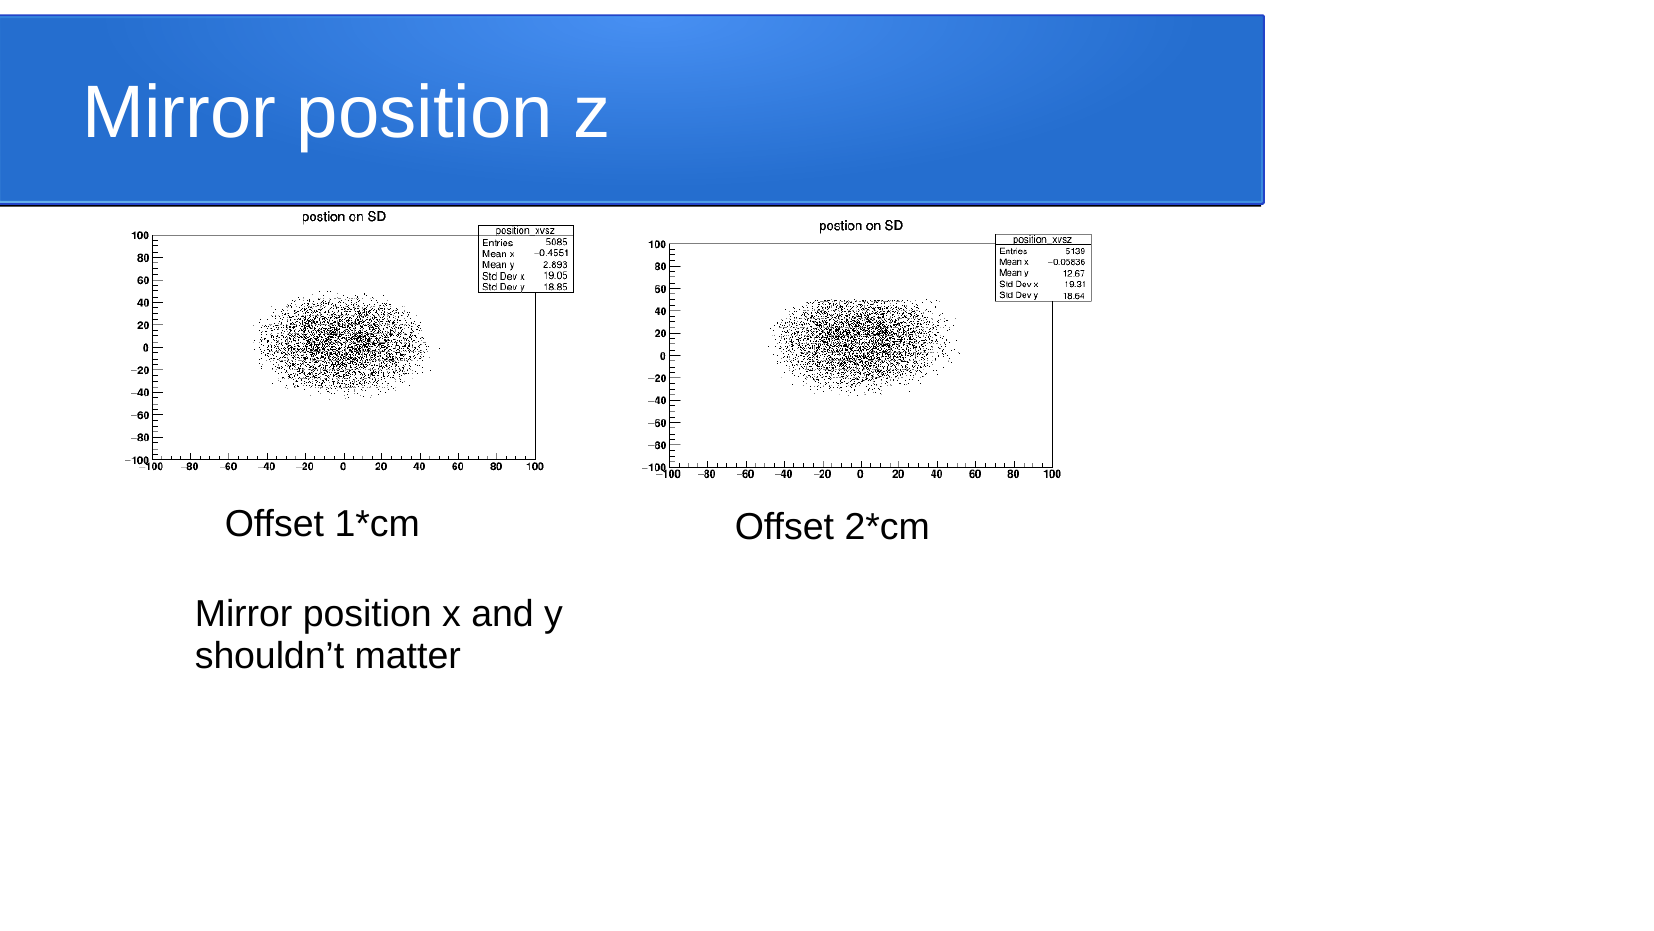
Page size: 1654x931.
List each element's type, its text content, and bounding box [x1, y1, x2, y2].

text_box Offset 1*cm [210, 495, 466, 552]
picture [630, 218, 1100, 496]
picture [120, 209, 580, 485]
text_box Mirror position x and y shouldn’t matter [180, 585, 616, 684]
text_box Offset 2*cm [720, 498, 976, 556]
title Mirror position z [82, 35, 1235, 189]
